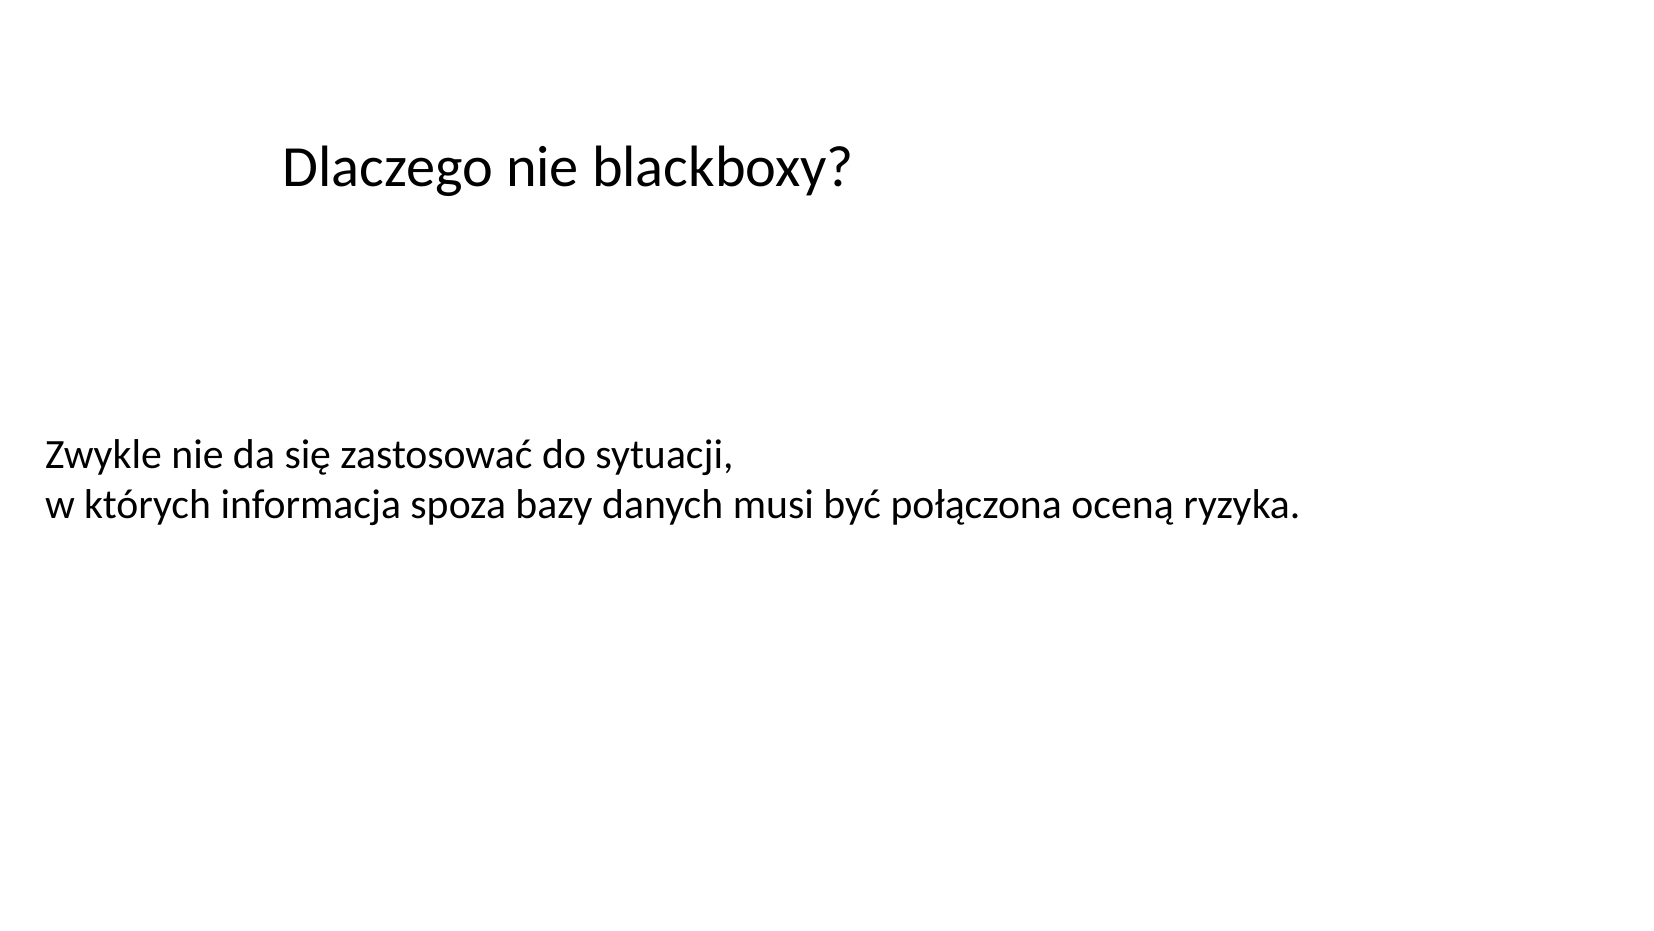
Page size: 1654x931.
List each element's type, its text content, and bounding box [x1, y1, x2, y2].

text_box Zwykle nie da się zastosować do sytuacji, w których informacja spoza bazy danych musi być połączona oceną ryzyka. [30, 418, 1642, 535]
text_box Dlaczego nie blackboxy? [267, 120, 1413, 273]
